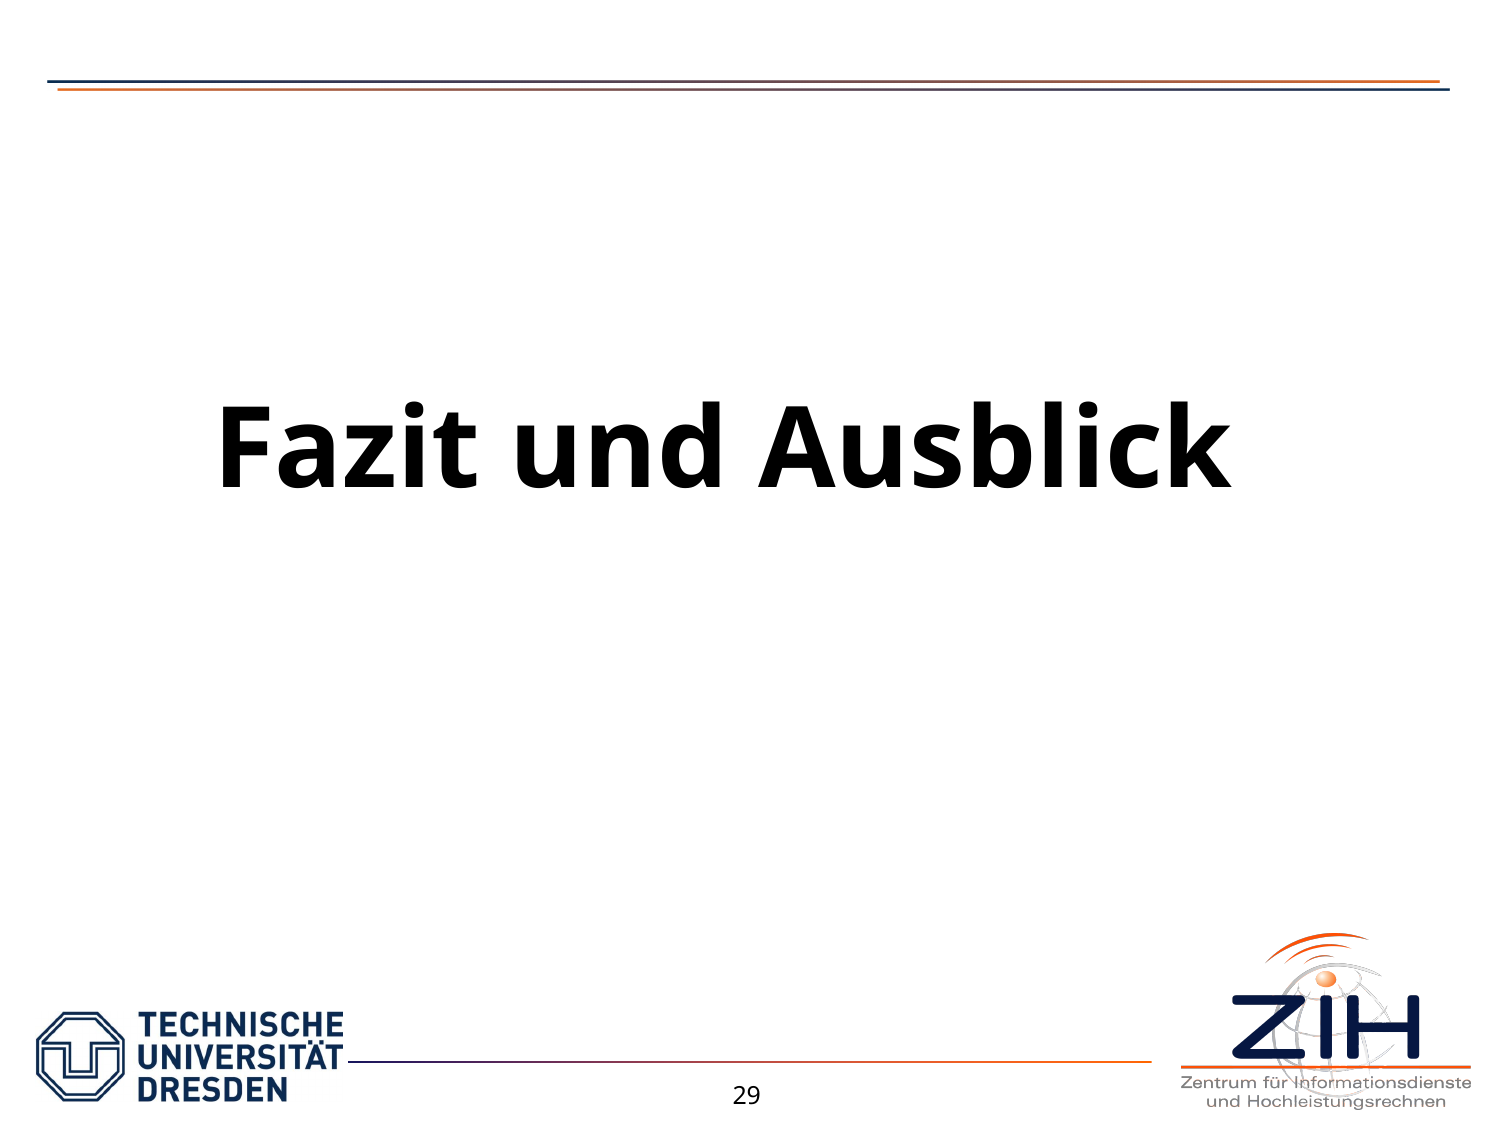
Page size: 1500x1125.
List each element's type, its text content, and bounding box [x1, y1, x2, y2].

picture [47, 80, 1450, 91]
list Fazit und Ausblick [29, 118, 1418, 771]
picture [1181, 933, 1471, 1110]
picture [35, 1011, 343, 1102]
